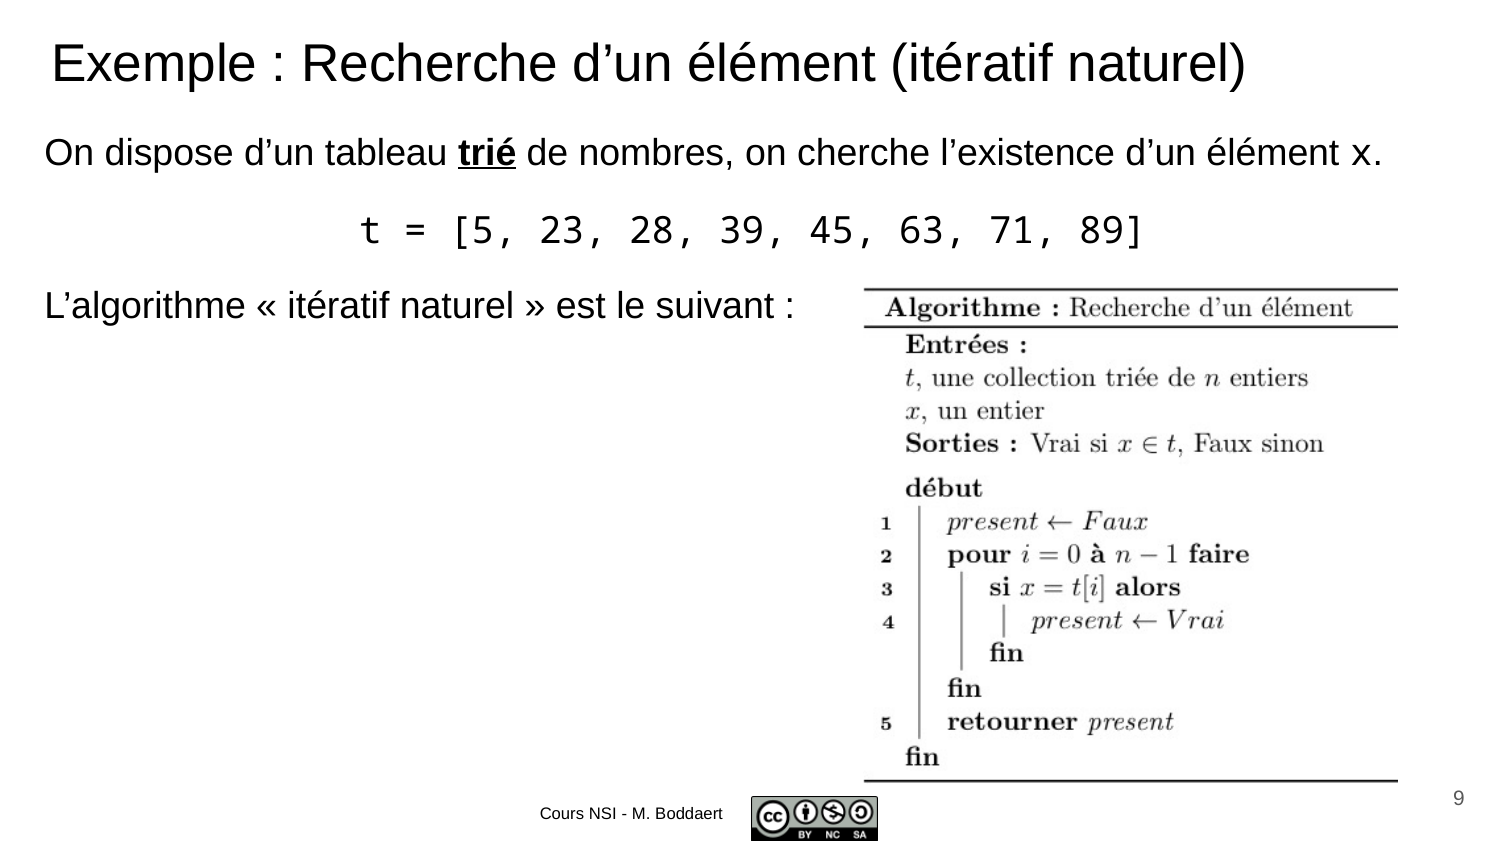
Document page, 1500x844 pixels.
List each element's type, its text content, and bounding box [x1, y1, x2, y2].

text_box L’algorithme « itératif naturel » est le suivant : [29, 277, 856, 336]
picture [751, 796, 878, 841]
text_box On dispose d’un tableau trié de nombres, on cherche l’existence d’un élément x. t = [5, 23, 28, 39, 45, 63, 71, 89] [29, 120, 1477, 296]
title Exemple : Recherche d’un élément (itératif naturel) [51, 13, 1449, 108]
picture [863, 286, 1398, 784]
slide_number <numéro> [1389, 764, 1480, 830]
